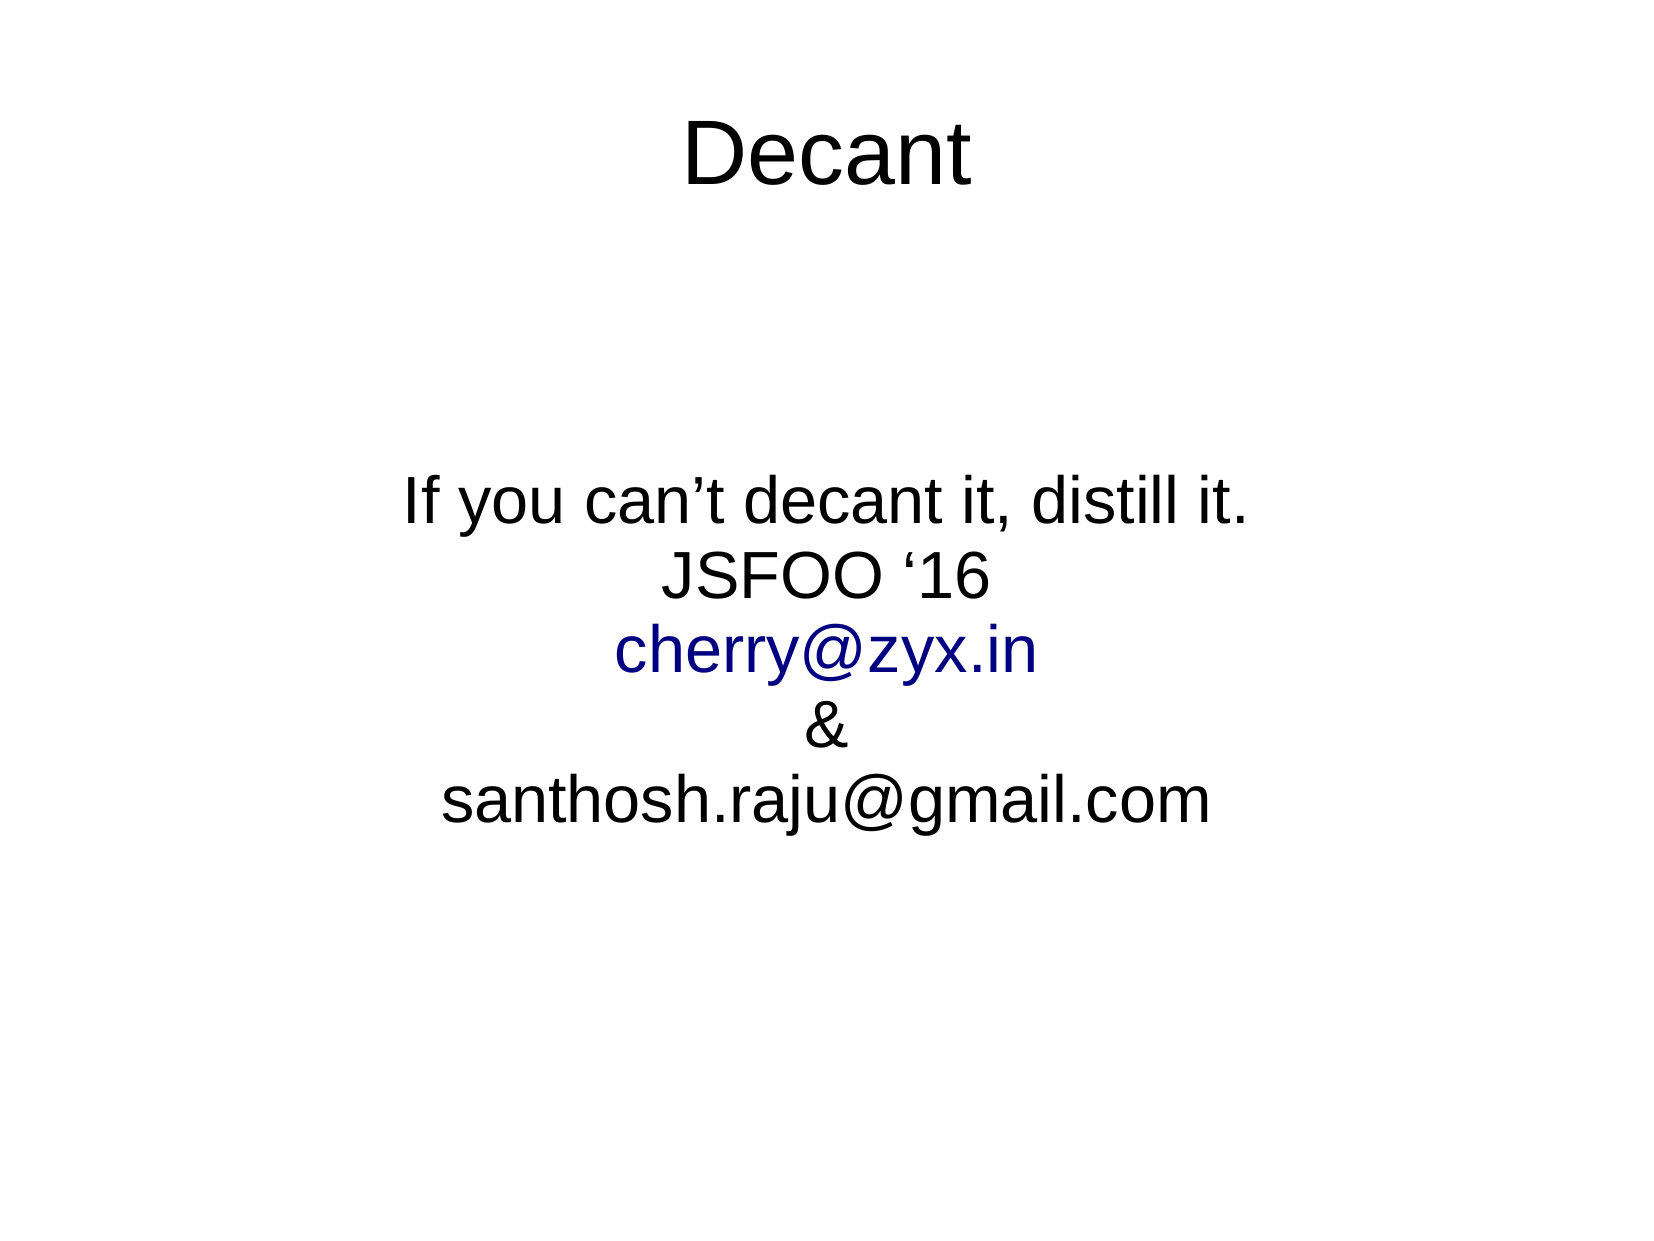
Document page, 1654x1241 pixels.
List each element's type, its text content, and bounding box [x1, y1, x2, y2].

subtitle If you can’t decant it, distill it. JSFOO ‘16 cherry@zyx.in & santhosh.raju@gmail.com [82, 290, 1571, 1010]
title Decant [82, 49, 1571, 257]
